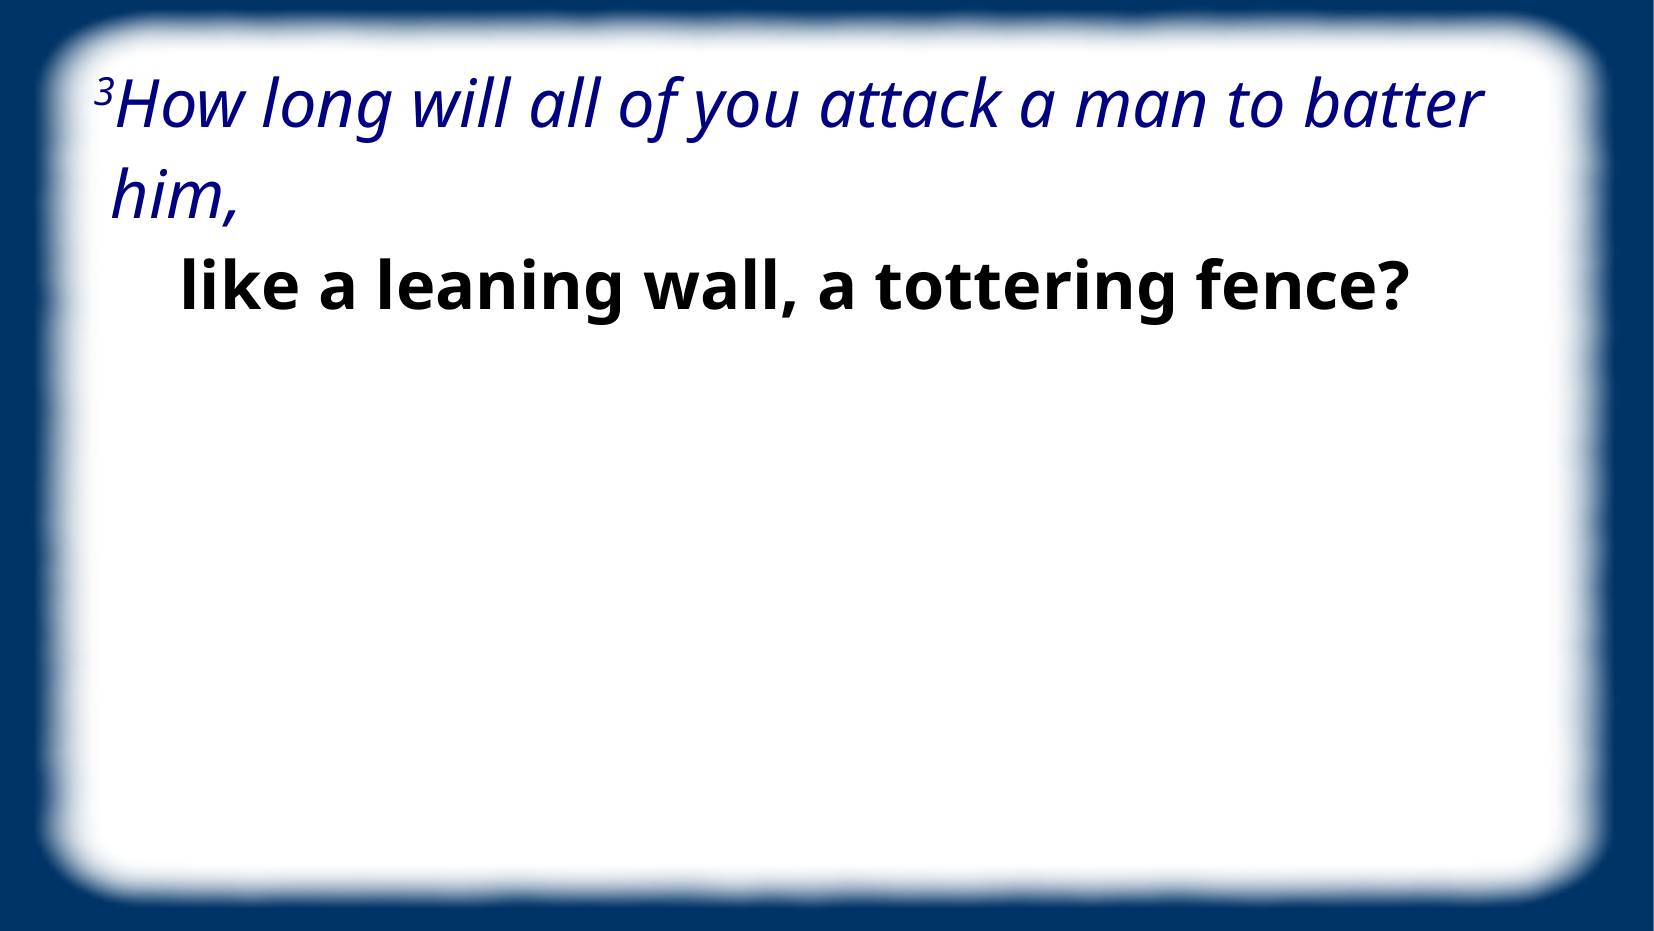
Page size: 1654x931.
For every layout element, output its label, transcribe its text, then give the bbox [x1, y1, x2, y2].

picture [0, 0, 1654, 931]
text_box 3How long will all of you attack a man to batter him, like a leaning wall, a tottering fence? [60, 48, 1591, 331]
